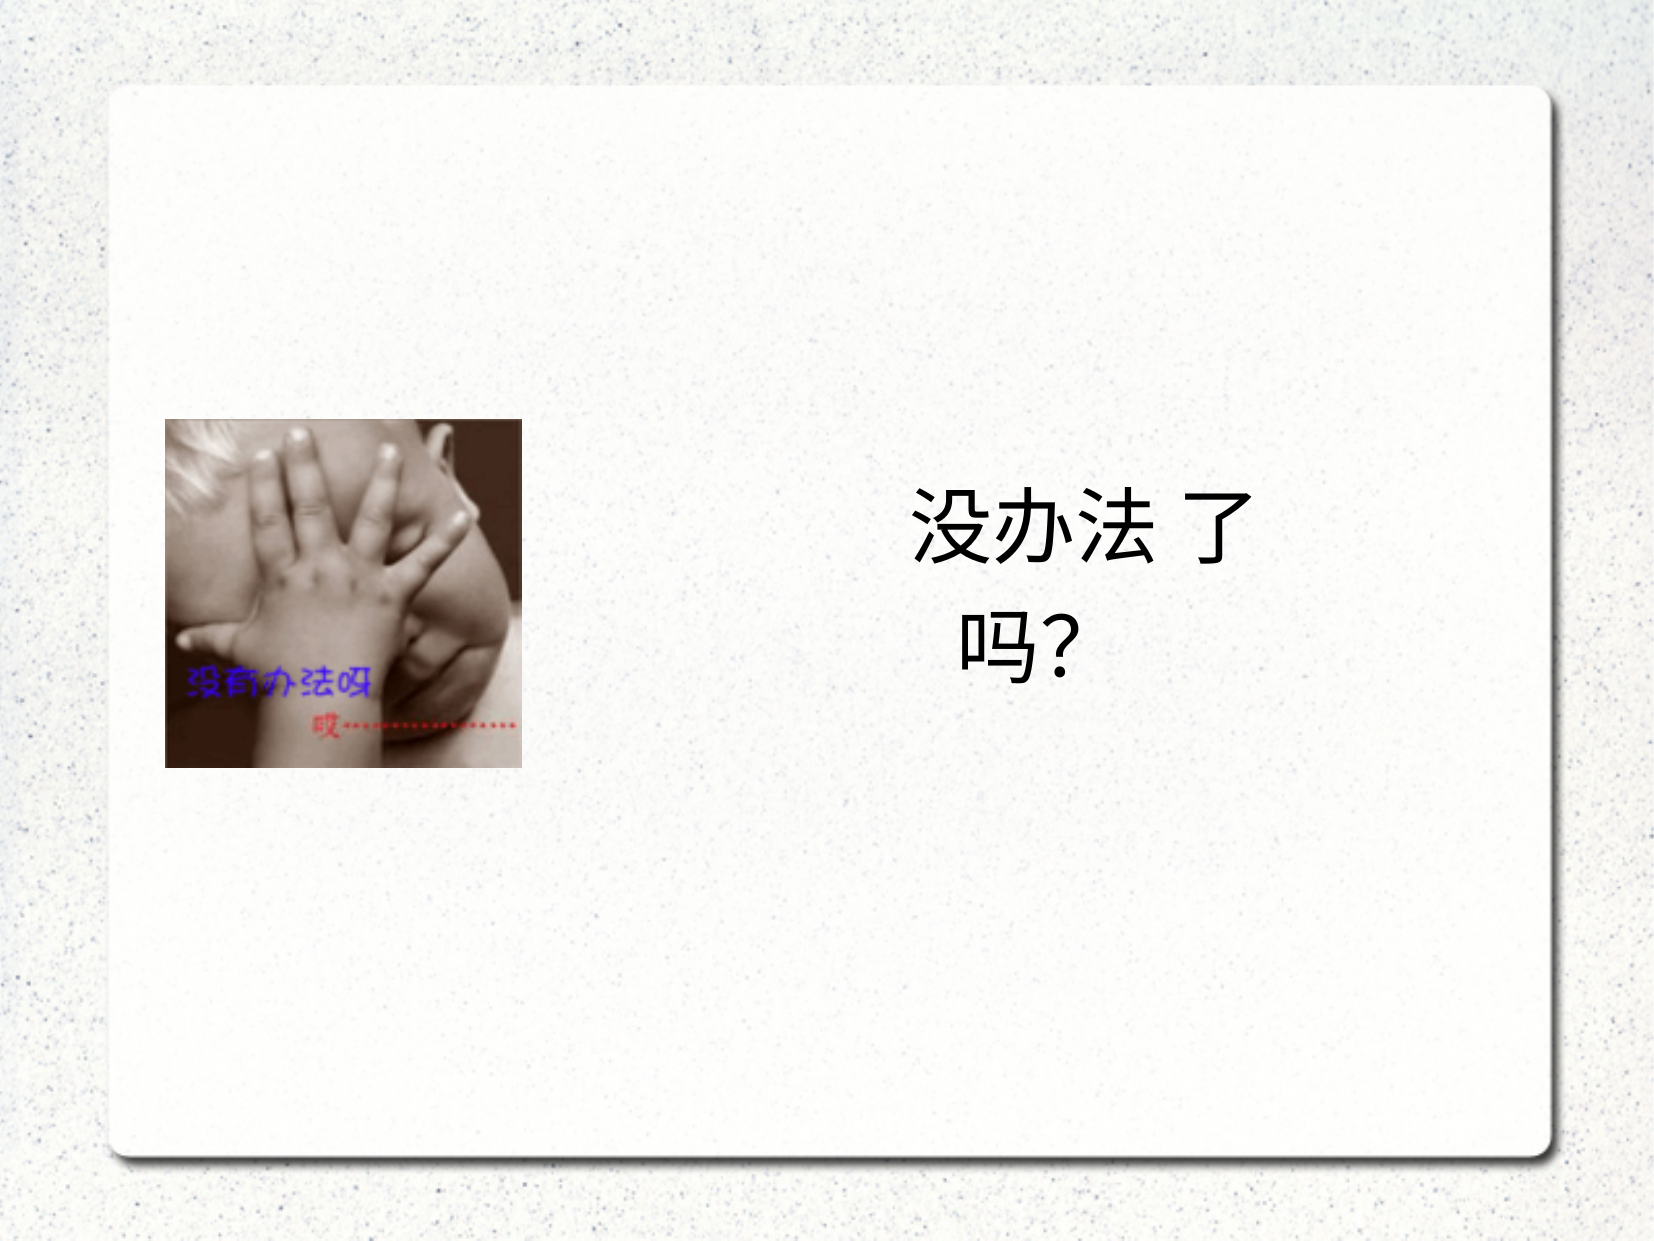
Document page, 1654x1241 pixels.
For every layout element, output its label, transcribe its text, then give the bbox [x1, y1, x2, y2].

picture [0, 0, 1654, 1241]
text_box 没办法 了吗？ [673, 460, 1394, 686]
